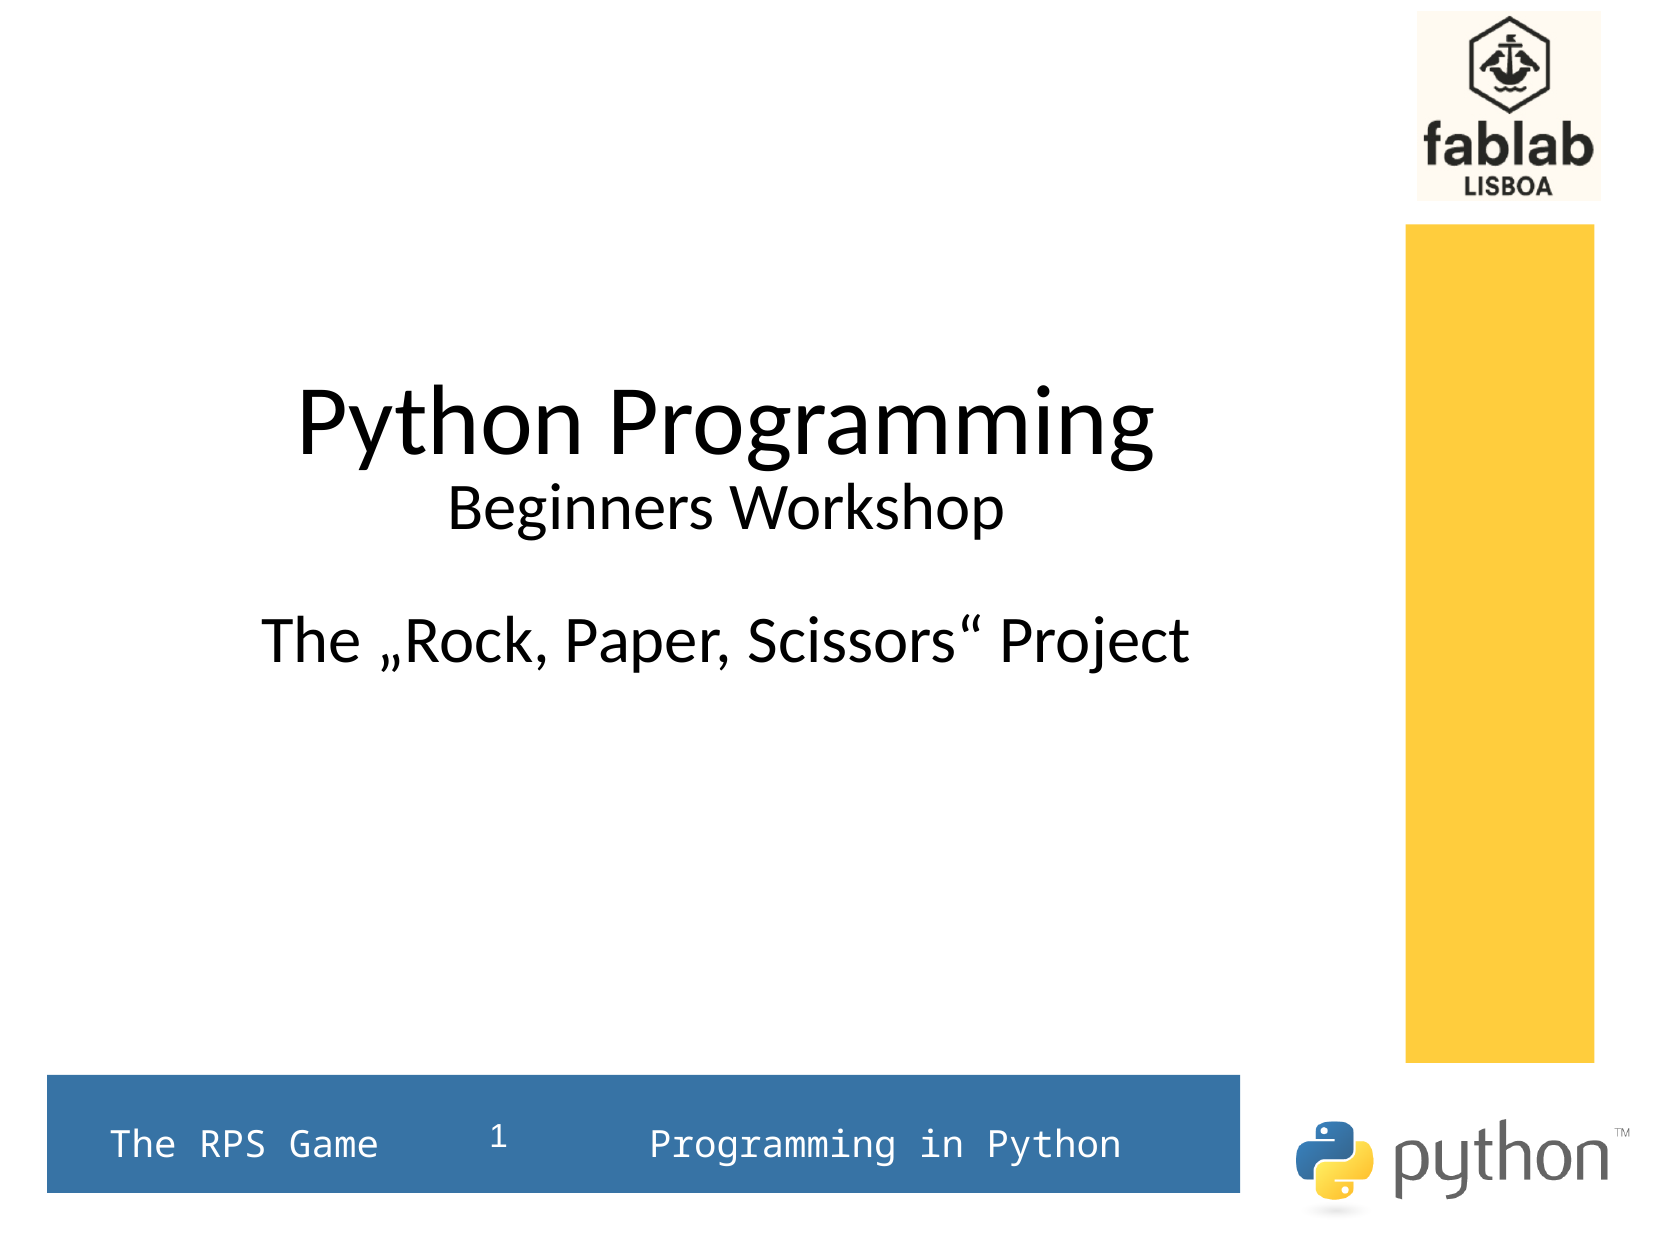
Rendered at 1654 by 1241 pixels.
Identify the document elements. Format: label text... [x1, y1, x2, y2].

picture [1417, 11, 1601, 201]
text_box The RPS Game Programming in Python [94, 1110, 1182, 1213]
text_box [47, 1074, 1241, 1193]
subtitle Python Programming Beginners Workshop The „Rock, Paper, Scissors“ Project [82, 49, 1371, 1010]
text_box [1405, 224, 1595, 1063]
picture [1240, 1098, 1654, 1241]
